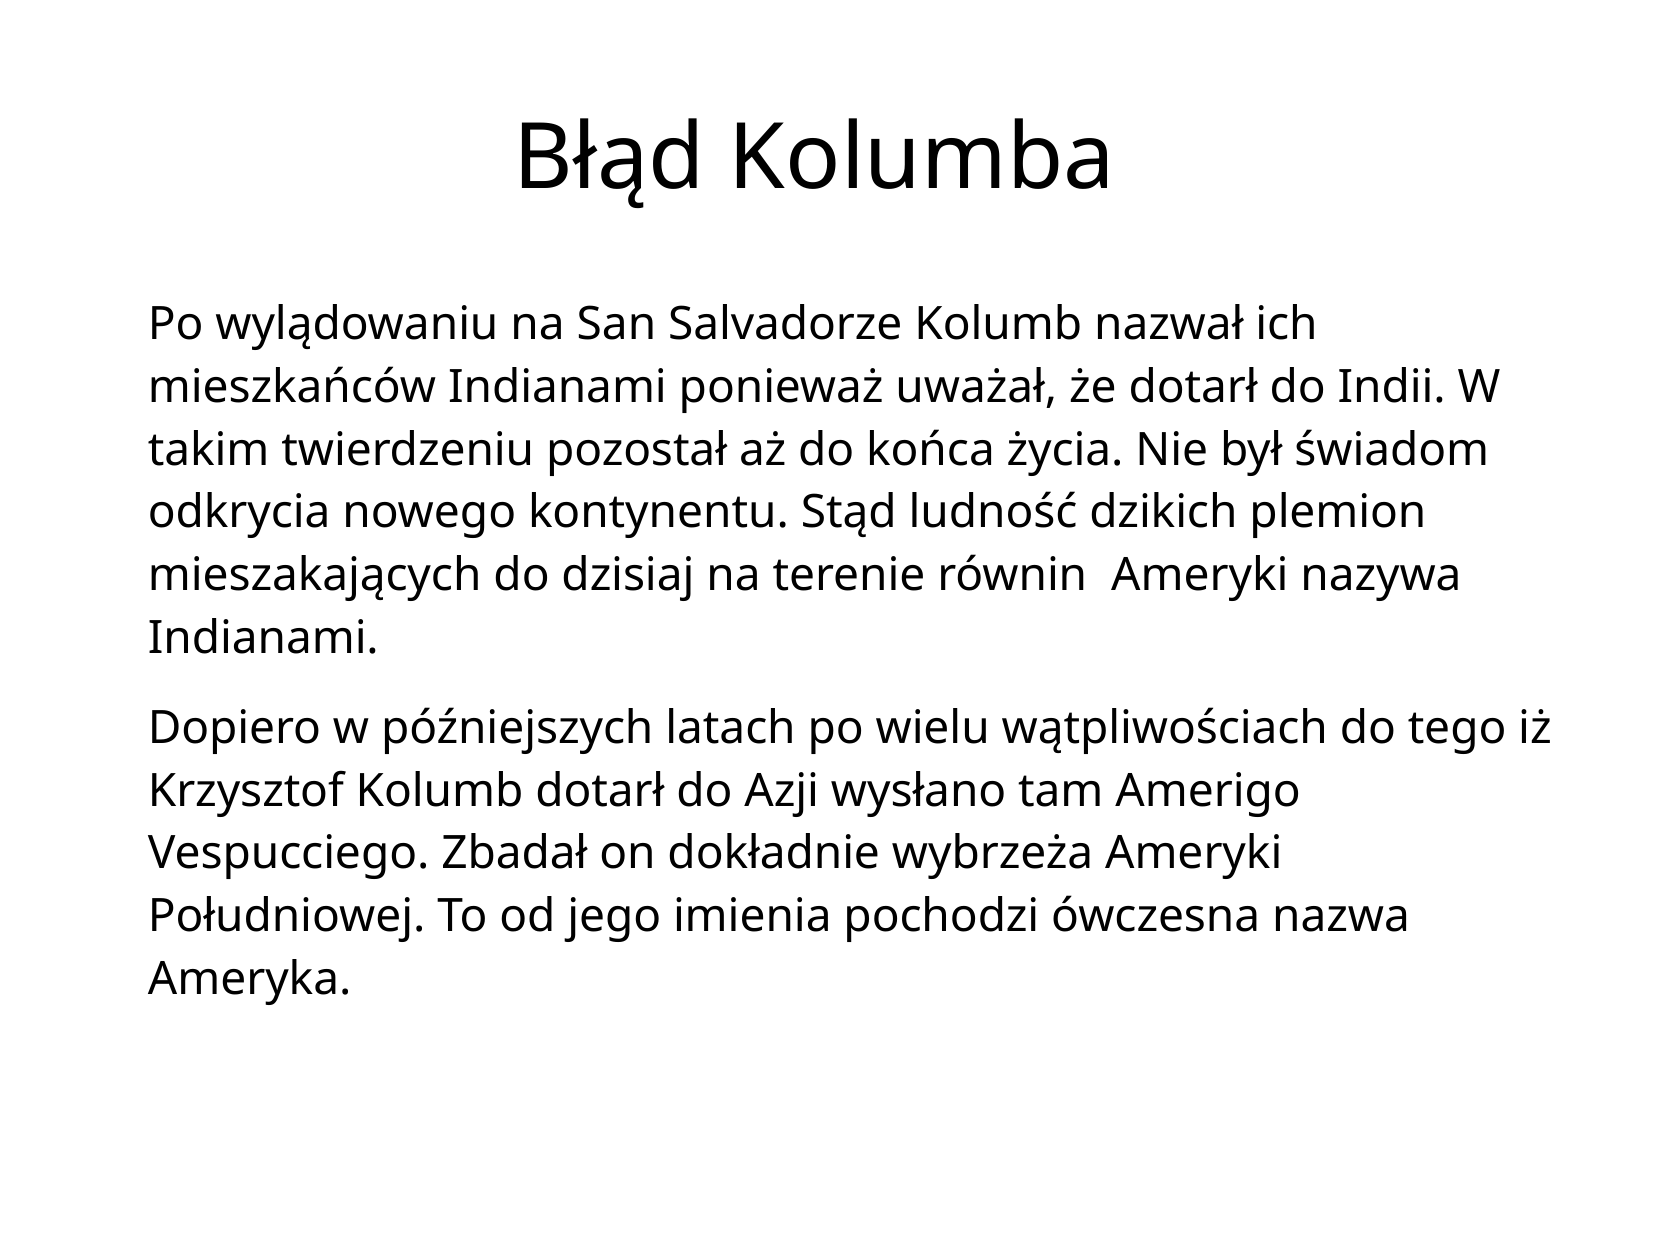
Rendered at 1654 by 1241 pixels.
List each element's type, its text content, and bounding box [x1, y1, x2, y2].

title Błąd Kolumba [82, 49, 1571, 257]
list Po wylądowaniu na San Salvadorze Kolumb nazwał ich mieszkańców Indianami ponieważ uważał, że dotarł do Indii. W takim twierdzeniu pozostał aż do końca życia. Nie był świadom odkrycia nowego kontynentu. Stąd ludność dzikich plemion mieszakających do dzisiaj na terenie równin Ameryki nazywa Indianami. Dopiero w późniejszych latach po wielu wątpliwościach do tego iż Krzysztof Kolumb dotarł do Azji wysłano tam Amerigo Vespucciego. Zbadał on dokładnie wybrzeża Ameryki Południowej. To od jego imienia pochodzi ówczesna nazwa Ameryka. [82, 290, 1571, 1010]
